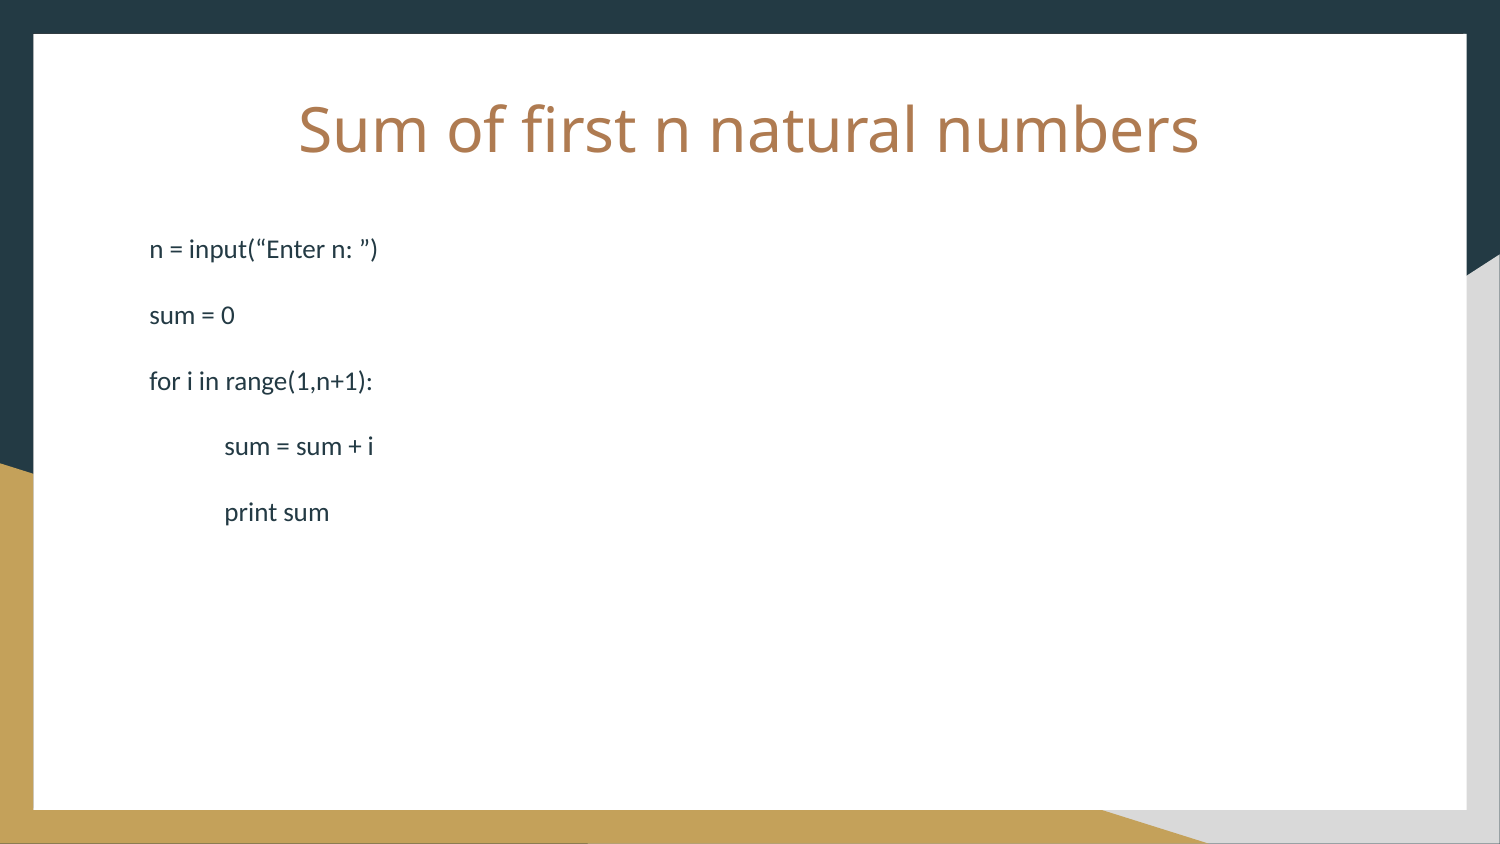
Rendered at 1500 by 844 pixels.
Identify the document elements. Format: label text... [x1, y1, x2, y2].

title Sum of first n natural numbers [134, 74, 1366, 205]
list n = input(“Enter n: ”) sum = 0 for i in range(1,n+1): sum = sum + i print sum [134, 216, 1366, 729]
